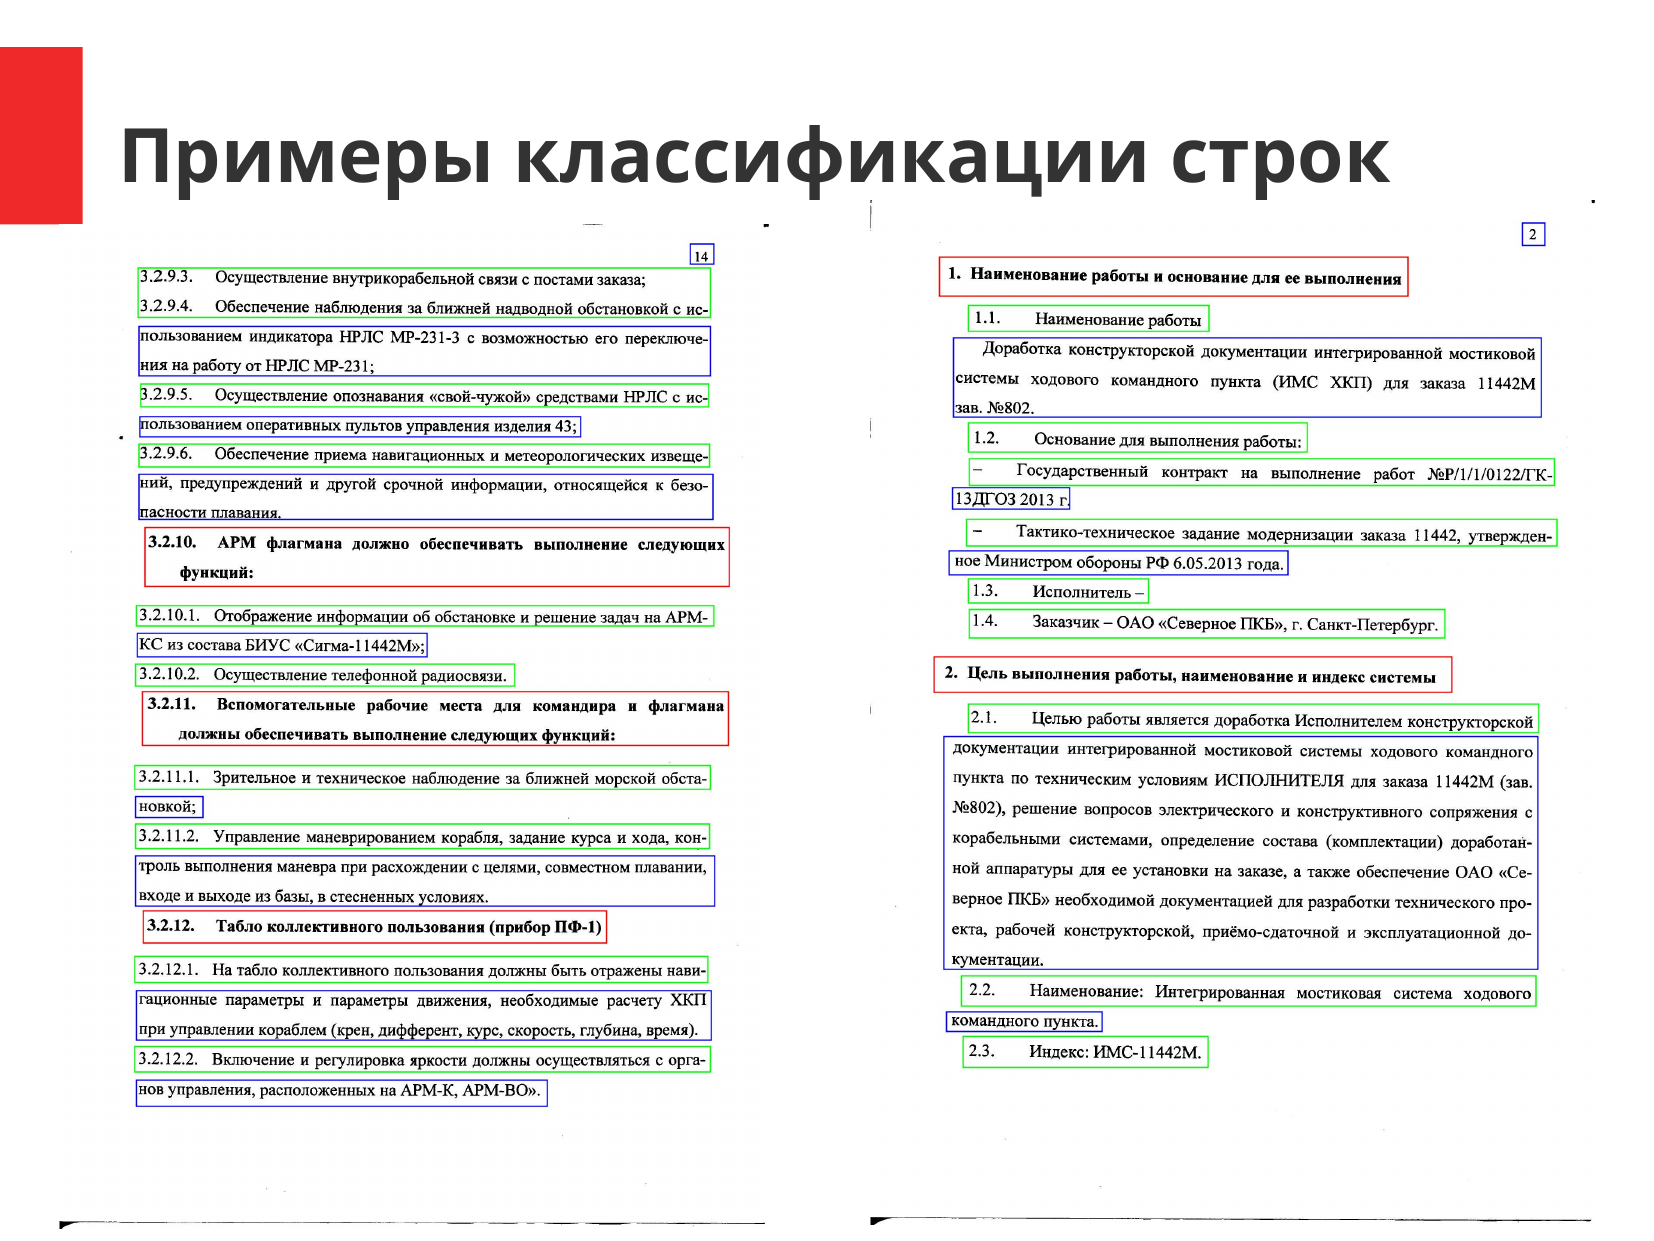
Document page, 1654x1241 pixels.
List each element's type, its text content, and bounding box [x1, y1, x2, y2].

title Примеры классификации строк [118, 49, 1571, 257]
picture [870, 200, 1595, 1225]
picture [59, 224, 769, 1229]
